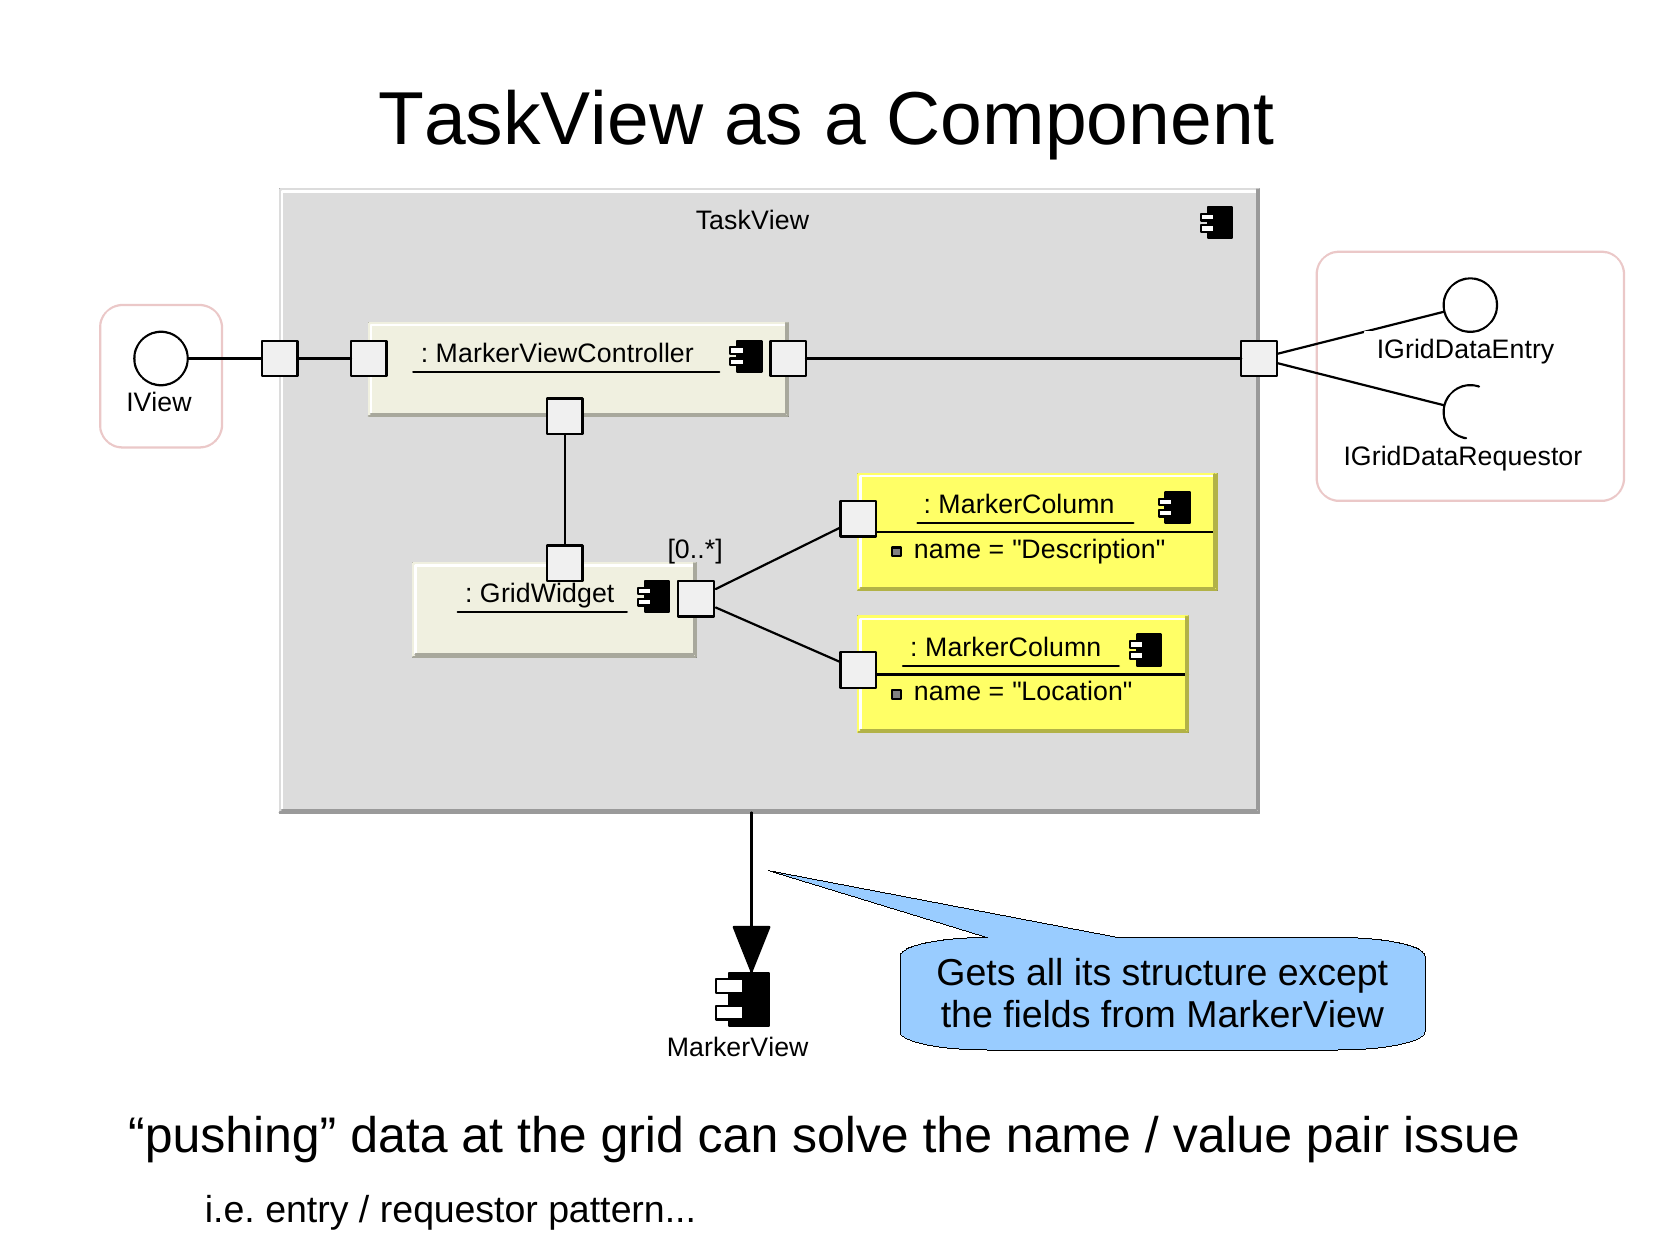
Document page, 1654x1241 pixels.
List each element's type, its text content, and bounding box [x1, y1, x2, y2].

list “pushing” data at the grid can solve the name / value pair issue i.e. entry / requestor pattern... [110, 1107, 1599, 1231]
picture [97, 187, 1627, 1096]
title TaskView as a Component [82, 49, 1571, 188]
